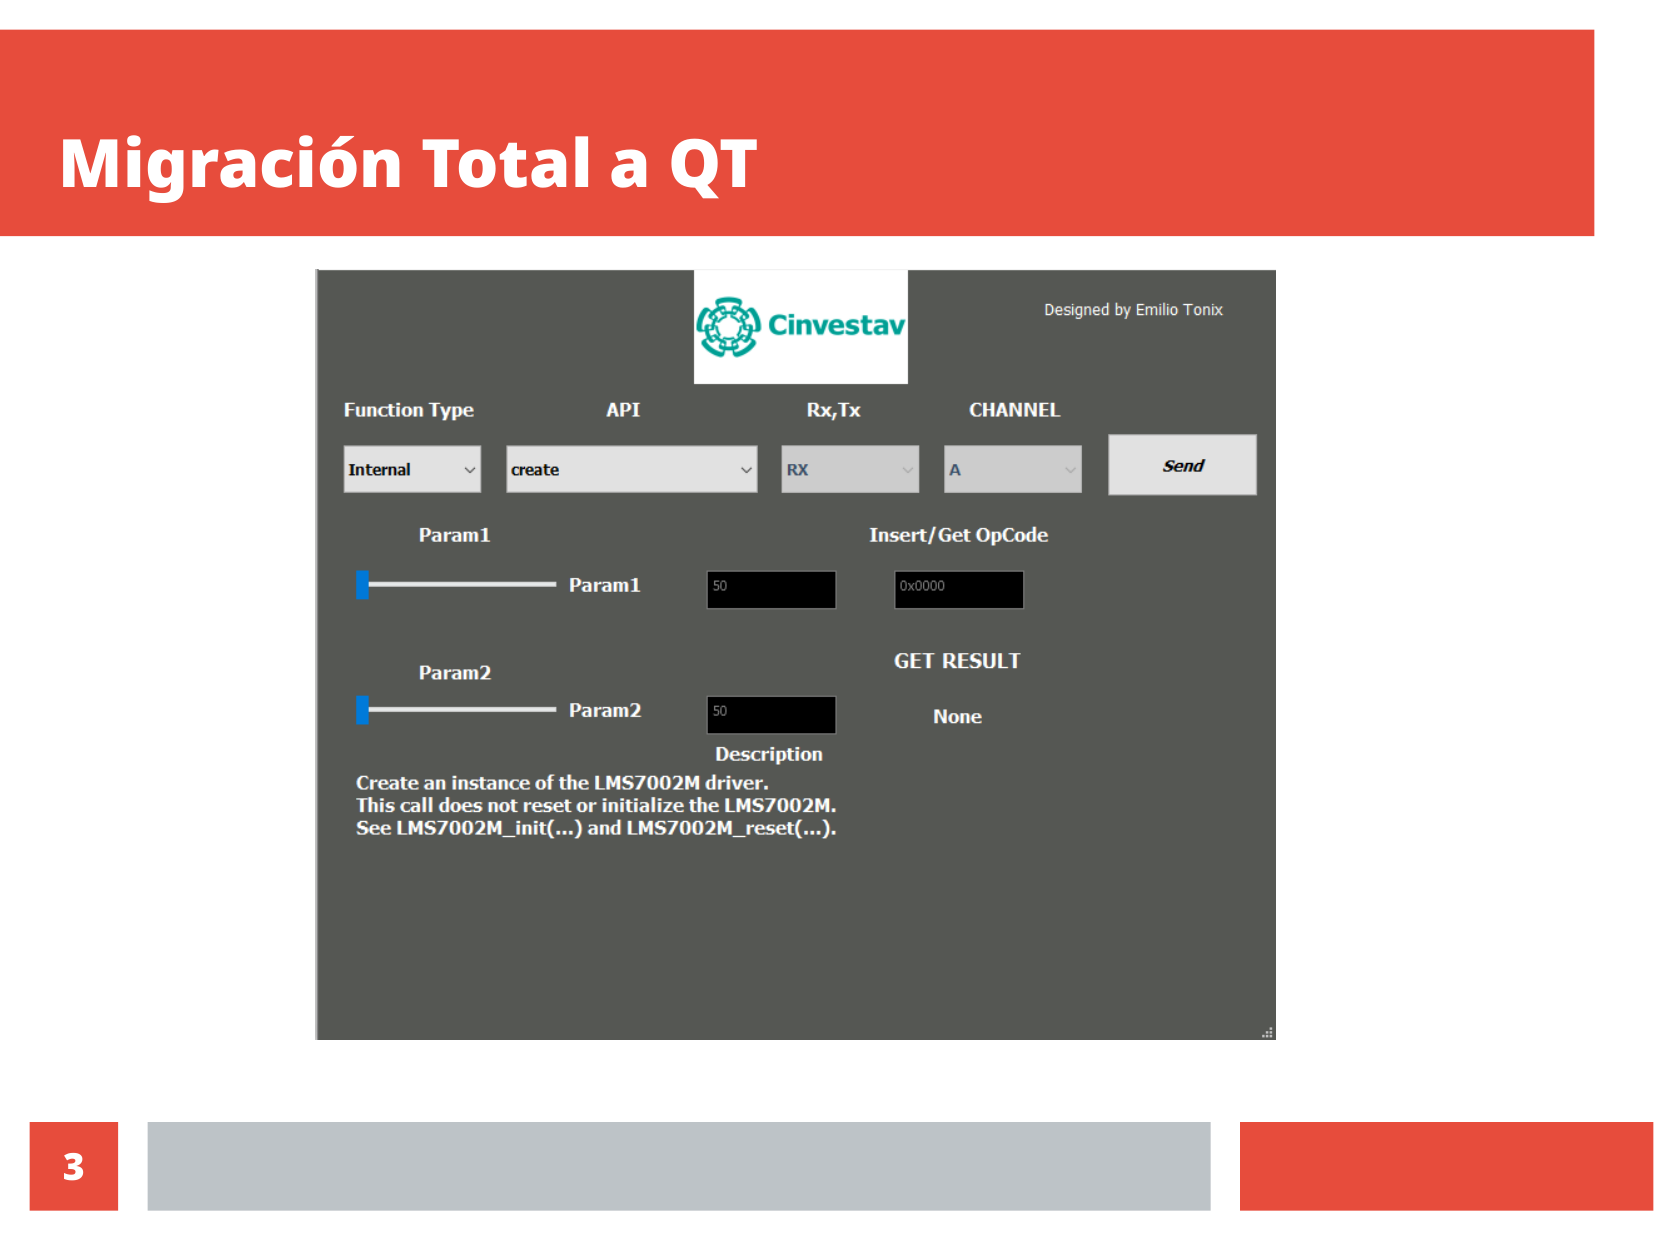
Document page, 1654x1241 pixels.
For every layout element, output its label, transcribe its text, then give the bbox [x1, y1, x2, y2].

list [59, 324, 1565, 1093]
picture [315, 269, 1276, 1040]
title Migración Total a QT [59, 59, 1595, 207]
